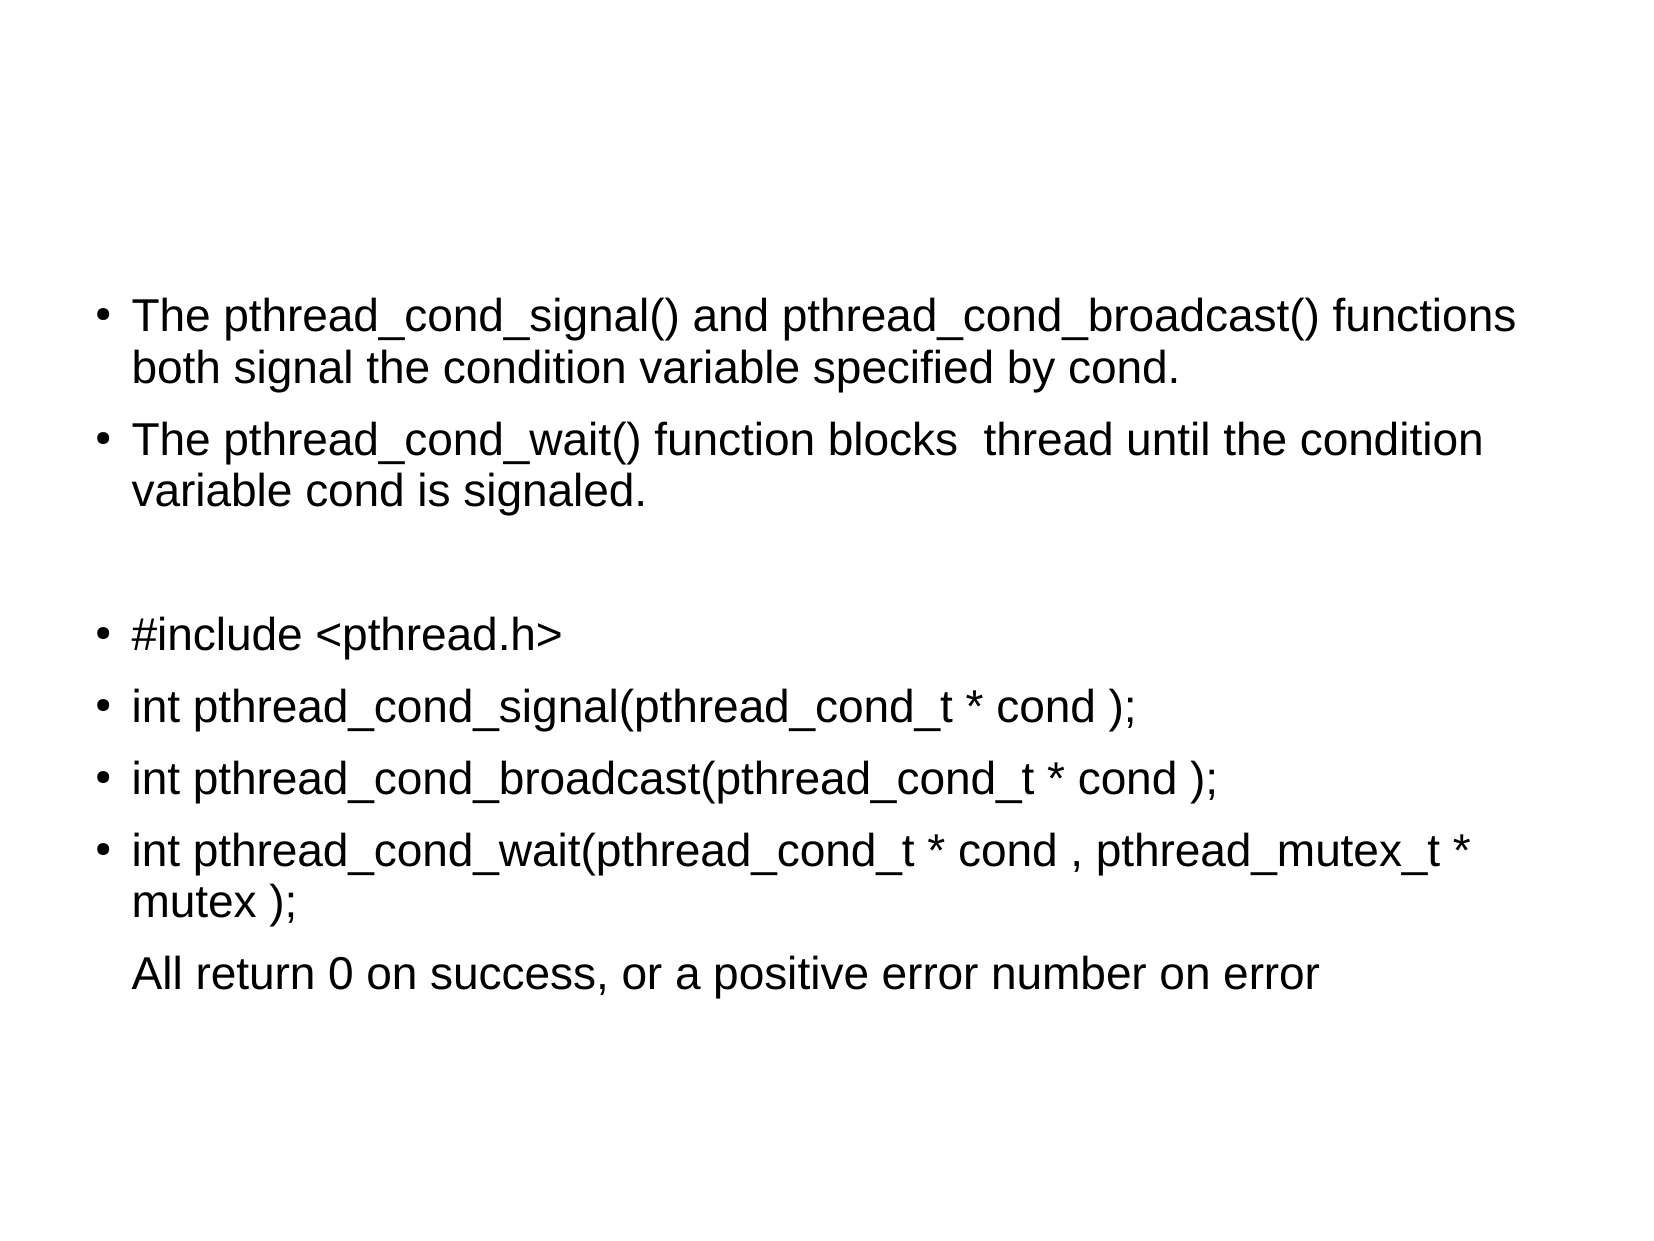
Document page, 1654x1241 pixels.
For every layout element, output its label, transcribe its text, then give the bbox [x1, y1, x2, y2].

list The pthread_cond_signal() and pthread_cond_broadcast() functions both signal the condition variable specified by cond. The pthread_cond_wait() function blocks thread until the condition variable cond is signaled. #include <pthread.h> int pthread_cond_signal(pthread_cond_t * cond ); int pthread_cond_broadcast(pthread_cond_t * cond ); int pthread_cond_wait(pthread_cond_t * cond , pthread_mutex_t * mutex ); All return 0 on success, or a positive error number on error [82, 290, 1571, 1010]
